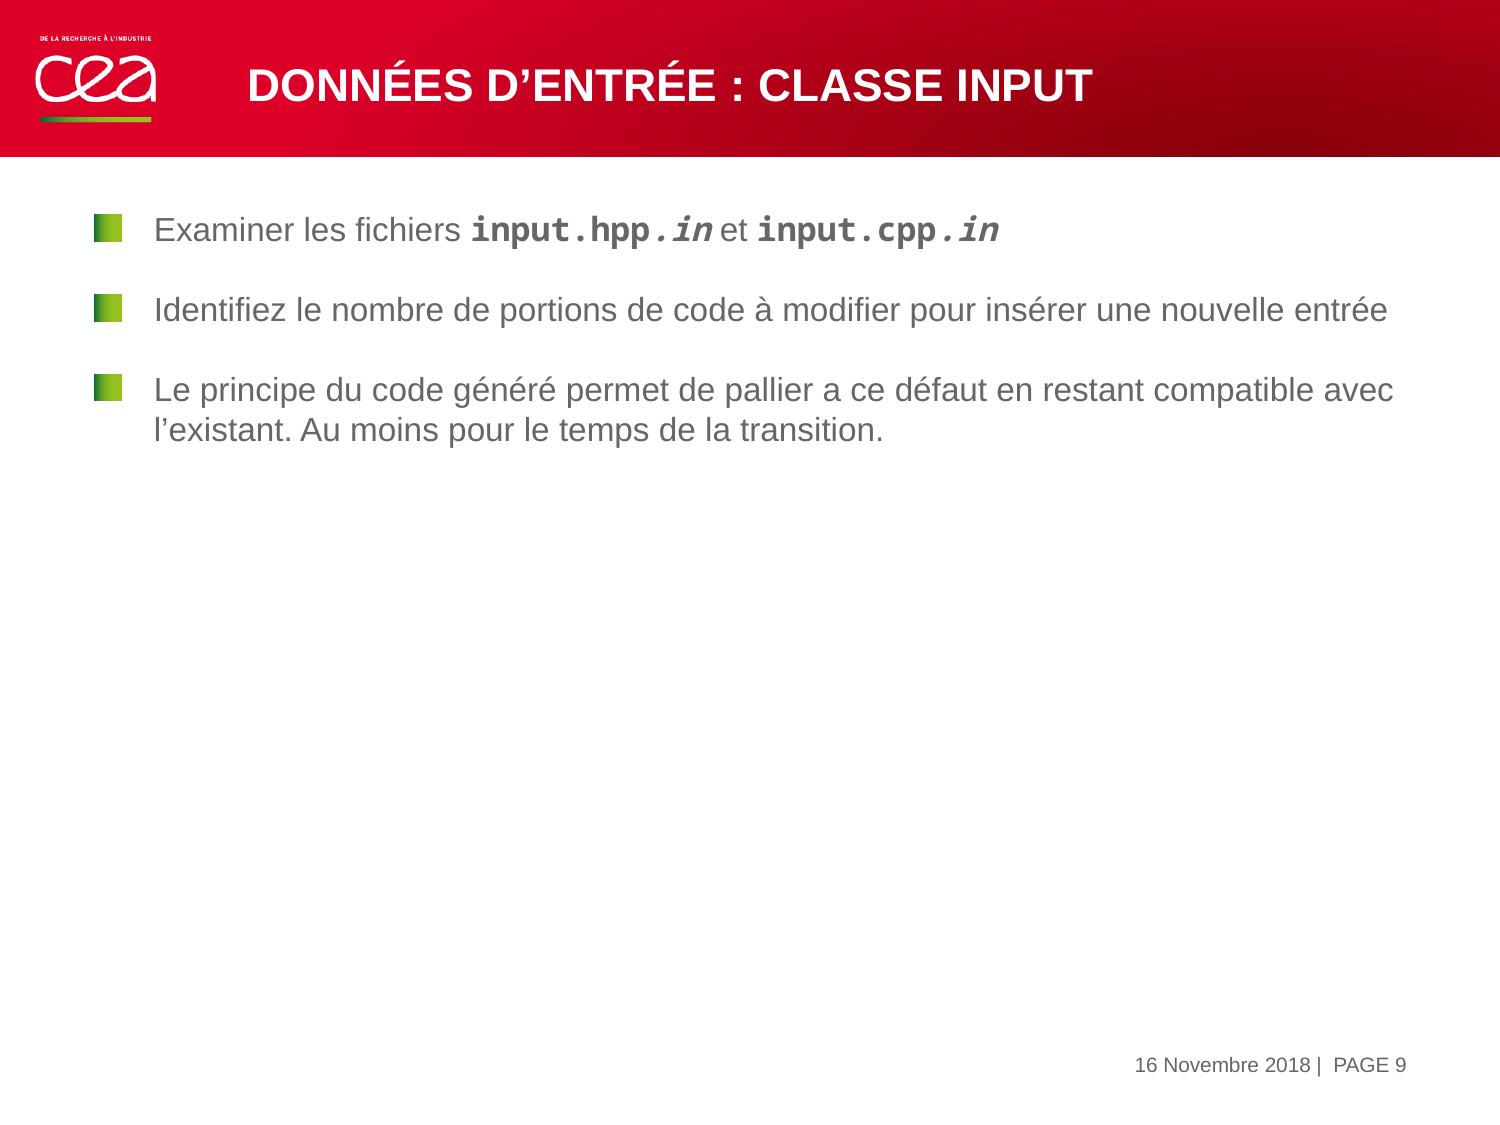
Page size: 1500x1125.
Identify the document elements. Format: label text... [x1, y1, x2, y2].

title Données d’entrée : classe input [247, 8, 1436, 158]
picture [0, 0, 1500, 157]
list Examiner les fichiers input.hpp.in et input.cpp.in Identifiez le nombre de portions de code à modifier pour insérer une nouvelle entrée Le principe du code généré permet de pallier a ce défaut en restant compatible avec l’existant. Au moins pour le temps de la transition. [94, 208, 1436, 1024]
slide_number | PAGE <number> [1316, 1034, 1500, 1094]
footer 16 Novembre 2018 [336, 1034, 1311, 1095]
